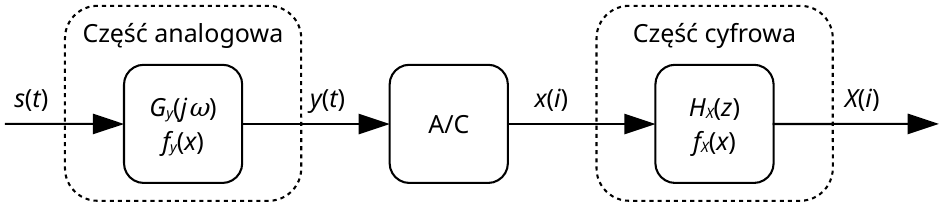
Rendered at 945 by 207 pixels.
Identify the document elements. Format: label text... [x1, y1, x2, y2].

text_box x(i) [525, 70, 578, 125]
text_box A/C [389, 64, 508, 183]
text_box s(t) [5, 70, 57, 125]
text_box Część cyfrowa [596, 5, 833, 201]
text_box X(i) [833, 70, 892, 125]
text_box Część analogowa [64, 5, 302, 201]
text_box y(t) [300, 70, 355, 125]
